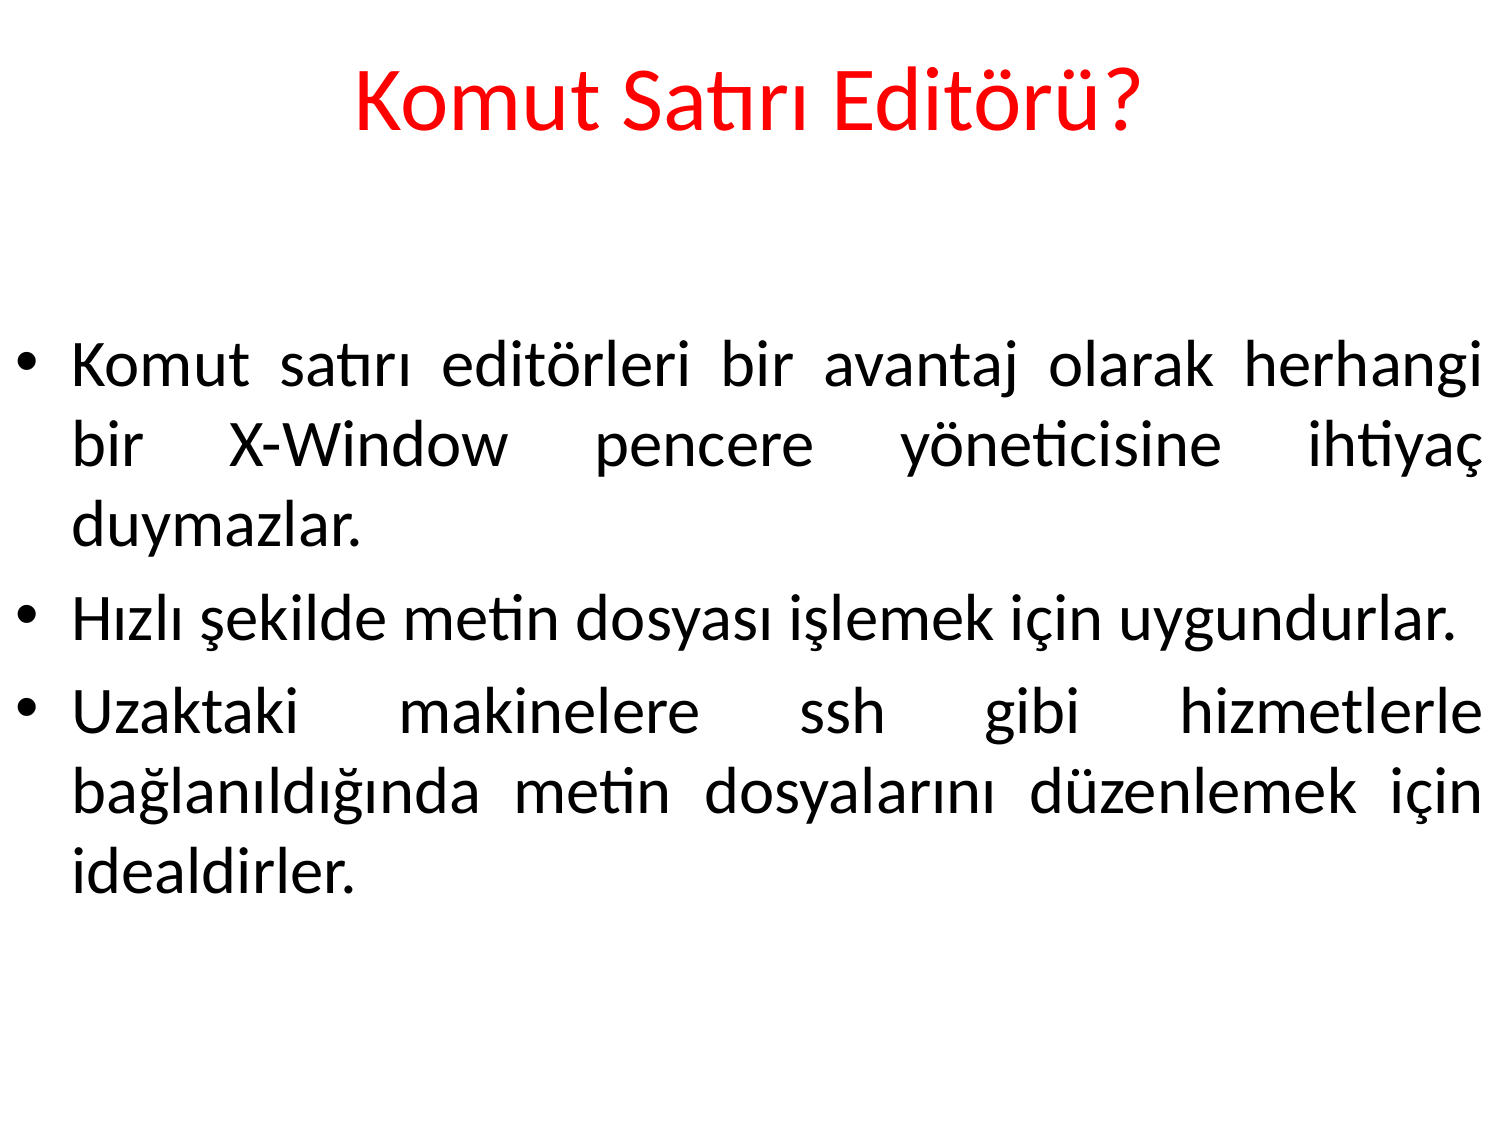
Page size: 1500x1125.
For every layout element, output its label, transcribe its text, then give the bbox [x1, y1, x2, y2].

title Komut Satırı Editörü? [0, 0, 1500, 188]
list Komut satırı editörleri bir avantaj olarak herhangi bir X-Window pencere yöneticisine ihtiyaç duymazlar. Hızlı şekilde metin dosyası işlemek için uygundurlar. Uzaktaki makinelere ssh gibi hizmetlerle bağlanıldığında metin dosyalarını düzenlemek için idealdirler. [0, 312, 1500, 1077]
